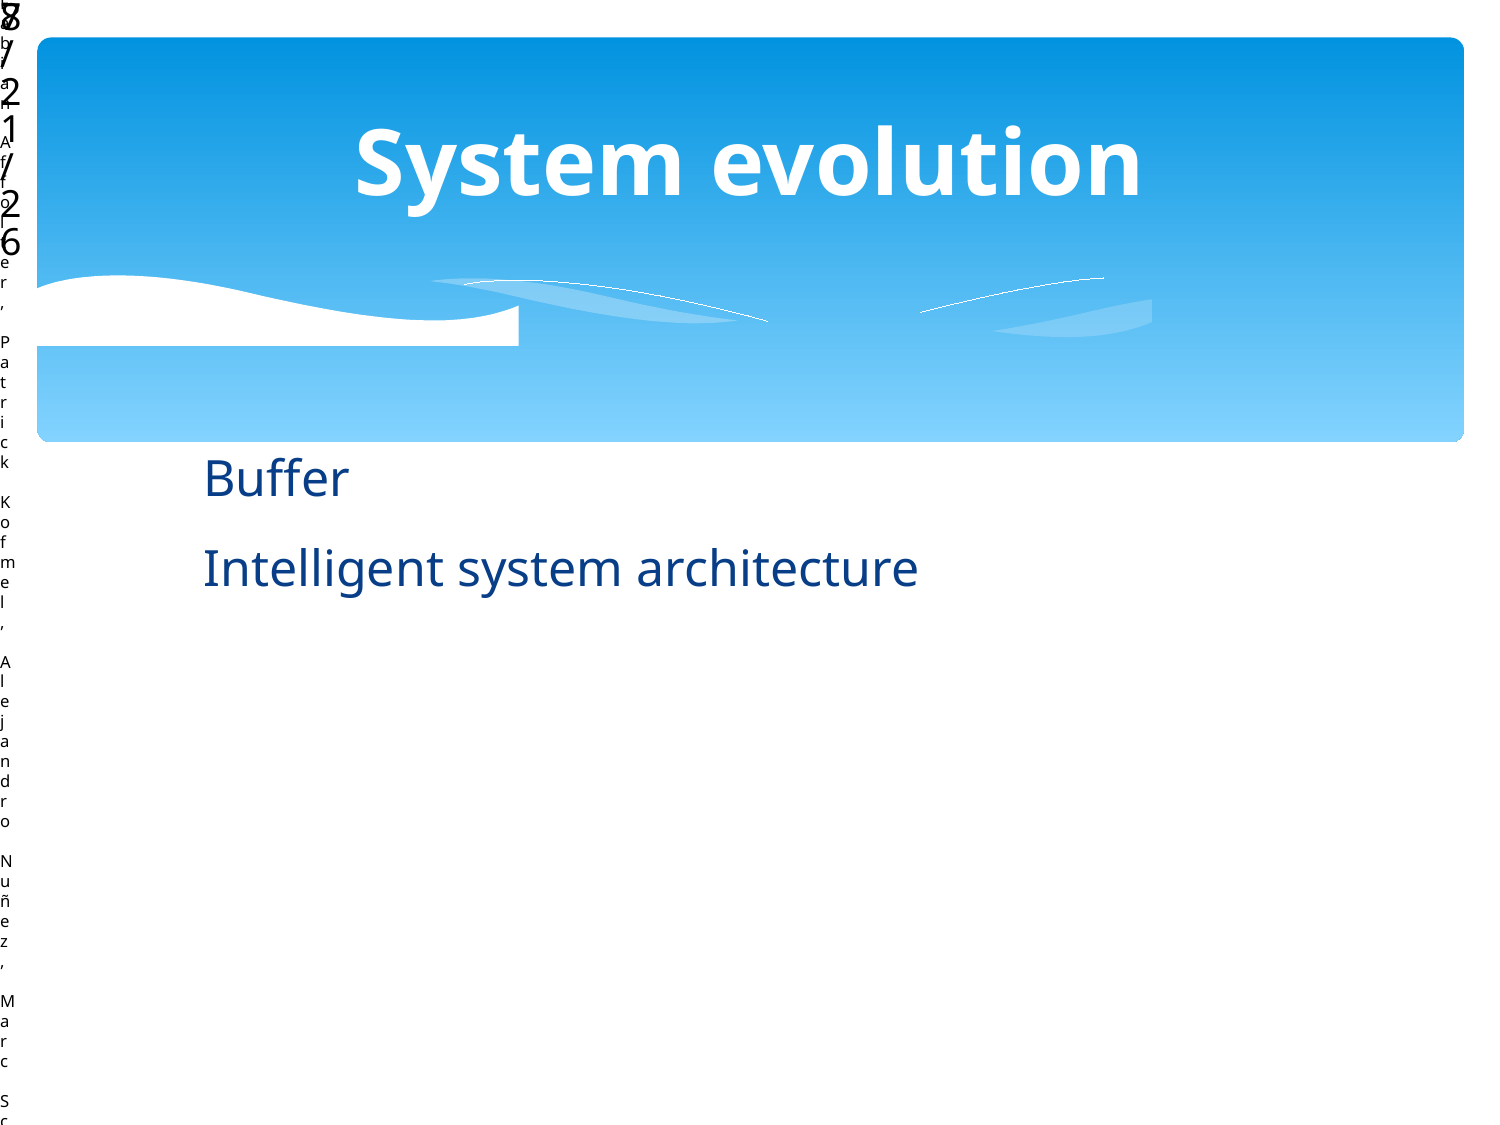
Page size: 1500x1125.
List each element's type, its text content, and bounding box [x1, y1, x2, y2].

list Buffer Intelligent system architecture [143, 438, 1359, 1005]
title System evolution [75, 55, 1425, 261]
